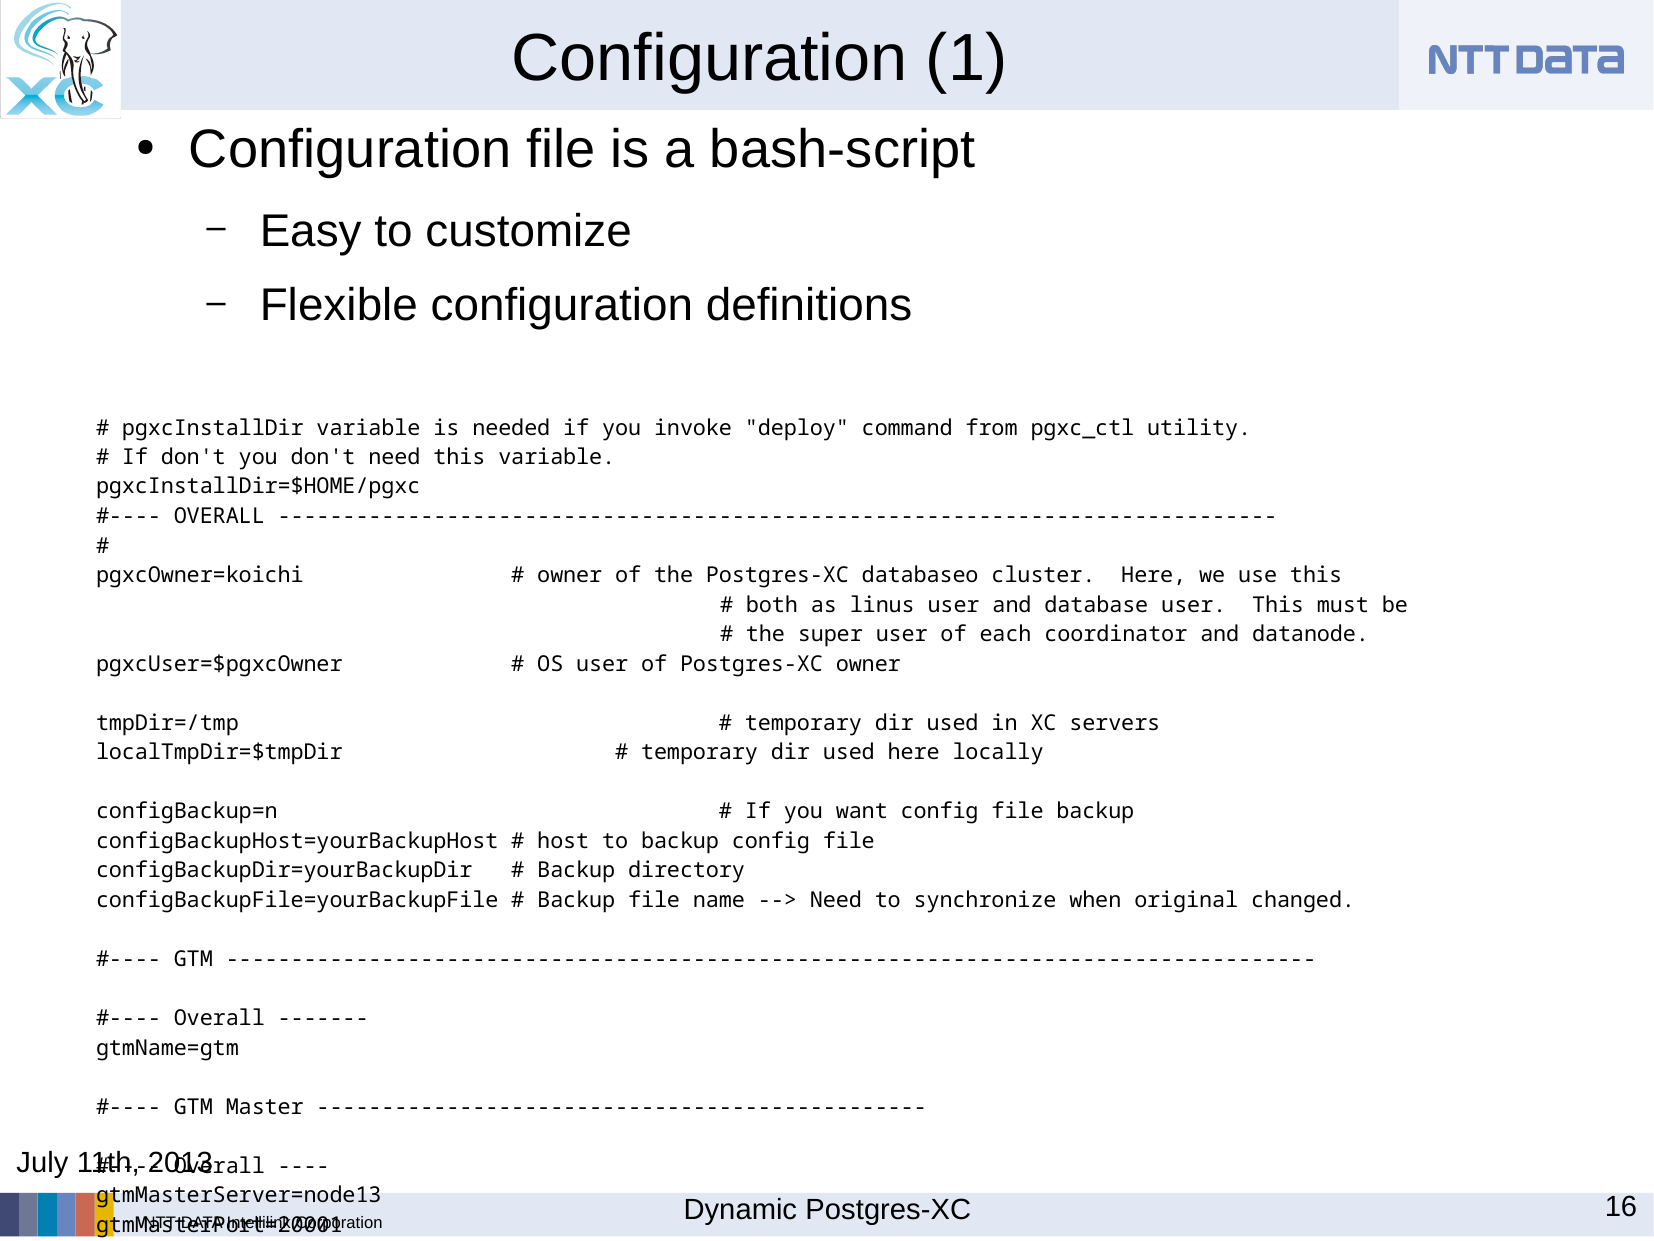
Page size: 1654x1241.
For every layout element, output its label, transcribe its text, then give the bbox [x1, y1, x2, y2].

picture [0, 0, 121, 119]
picture [1429, 45, 1624, 74]
title Configuration (1) [120, 3, 1399, 110]
text_box # pgxcInstallDir variable is needed if you invoke "deploy" command from pgxc_ctl utility. # If don't you don't need this variable. pgxcInstallDir=$HOME/pgxc #---- OVERALL ----------------------------------------------------------------------------- # pgxcOwner=koichi # owner of the Postgres-XC databaseo cluster. Here, we use this # both as linus user and database user. This must be # the super user of each coordinator and datanode. pgxcUser=$pgxcOwner # OS user of Postgres-XC owner tmpDir=/tmp # temporary dir used in XC servers localTmpDir=$tmpDir # temporary dir used here locally configBackup=n # If you want config file backup configBackupHost=yourBackupHost # host to backup config file configBackupDir=yourBackupDir # Backup directory configBackupFile=yourBackupFile # Backup file name --> Need to synchronize when original changed. #---- GTM ------------------------------------------------------------------------------------ #---- Overall ------- gtmName=gtm #---- GTM Master ----------------------------------------------- #---- Overall ---- gtmMasterServer=node13 gtmMasterPort=20001 gtmMasterDir=$HOME/pgxc/nodes/gtm [81, 374, 1572, 1174]
list Configuration file is a bash-script Easy to customize Flexible configuration definitions [118, 118, 1607, 402]
